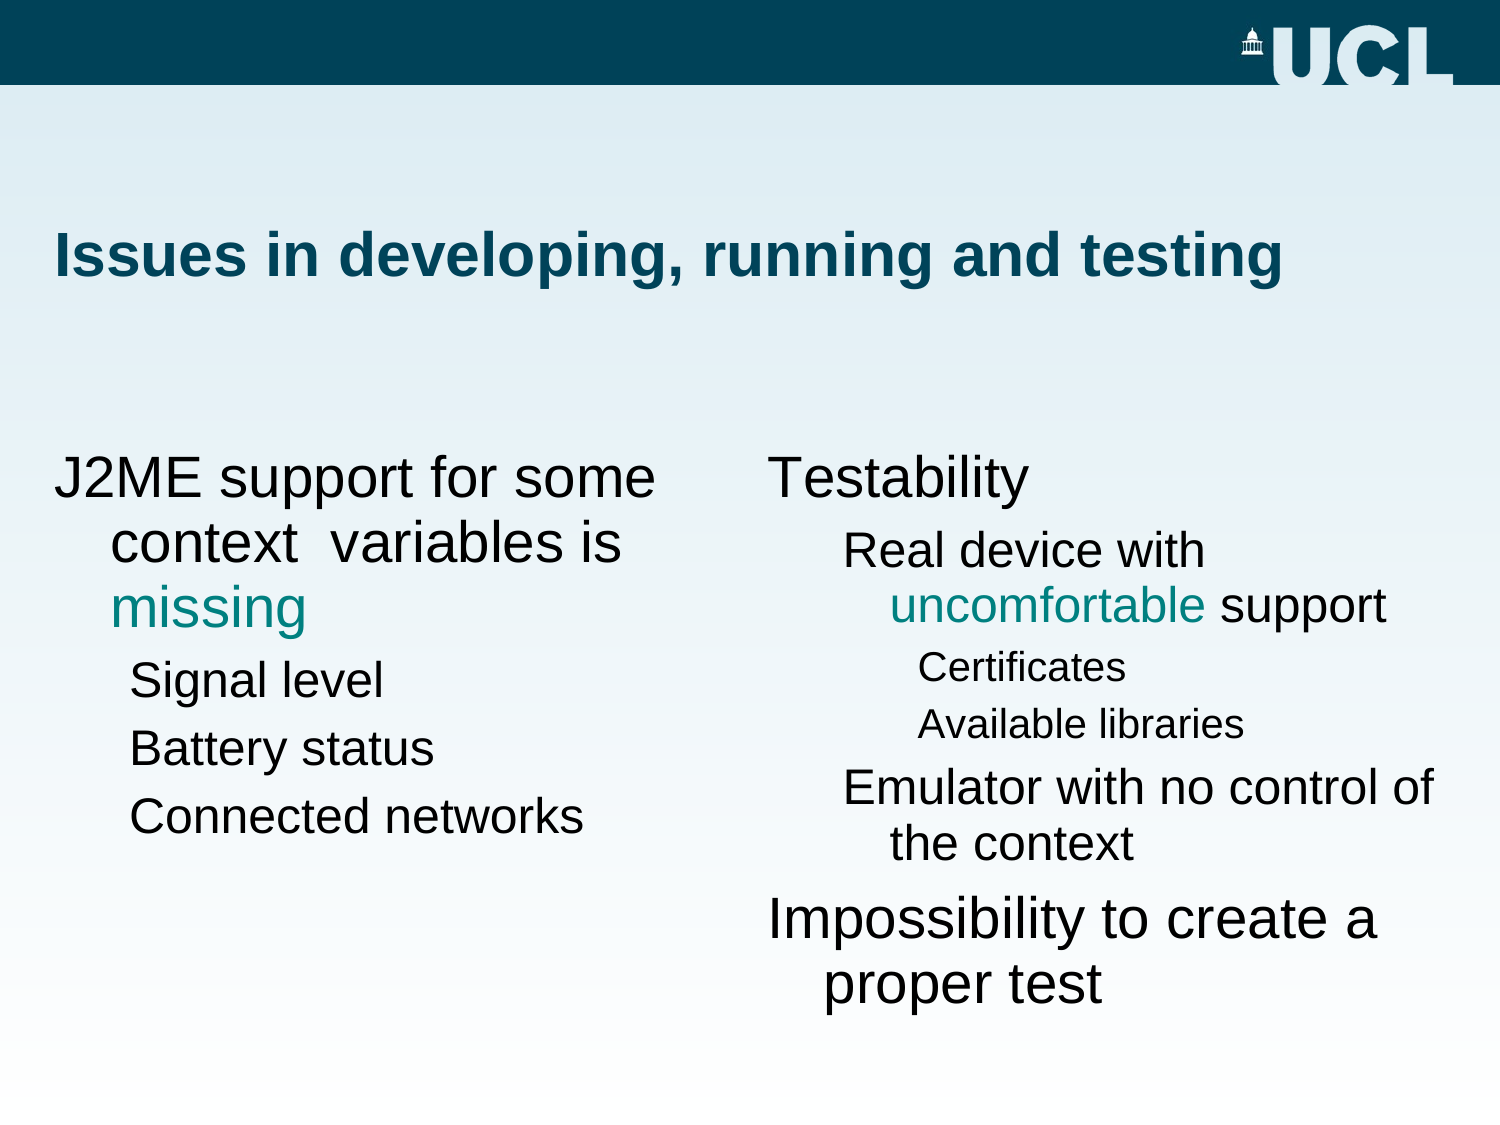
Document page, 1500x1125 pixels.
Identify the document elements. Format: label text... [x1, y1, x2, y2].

list J2ME support for some context variables is missing Signal level Battery status Connected networks [54, 444, 734, 1011]
picture [1240, 28, 1263, 55]
picture [1338, 25, 1398, 85]
picture [1274, 28, 1330, 85]
title Issues in developing, running and testing [54, 156, 1447, 355]
picture [1409, 28, 1453, 85]
list Testability Real device with uncomfortable support Certificates Available libraries Emulator with no control of the context Impossibility to create a proper test [767, 444, 1448, 1016]
